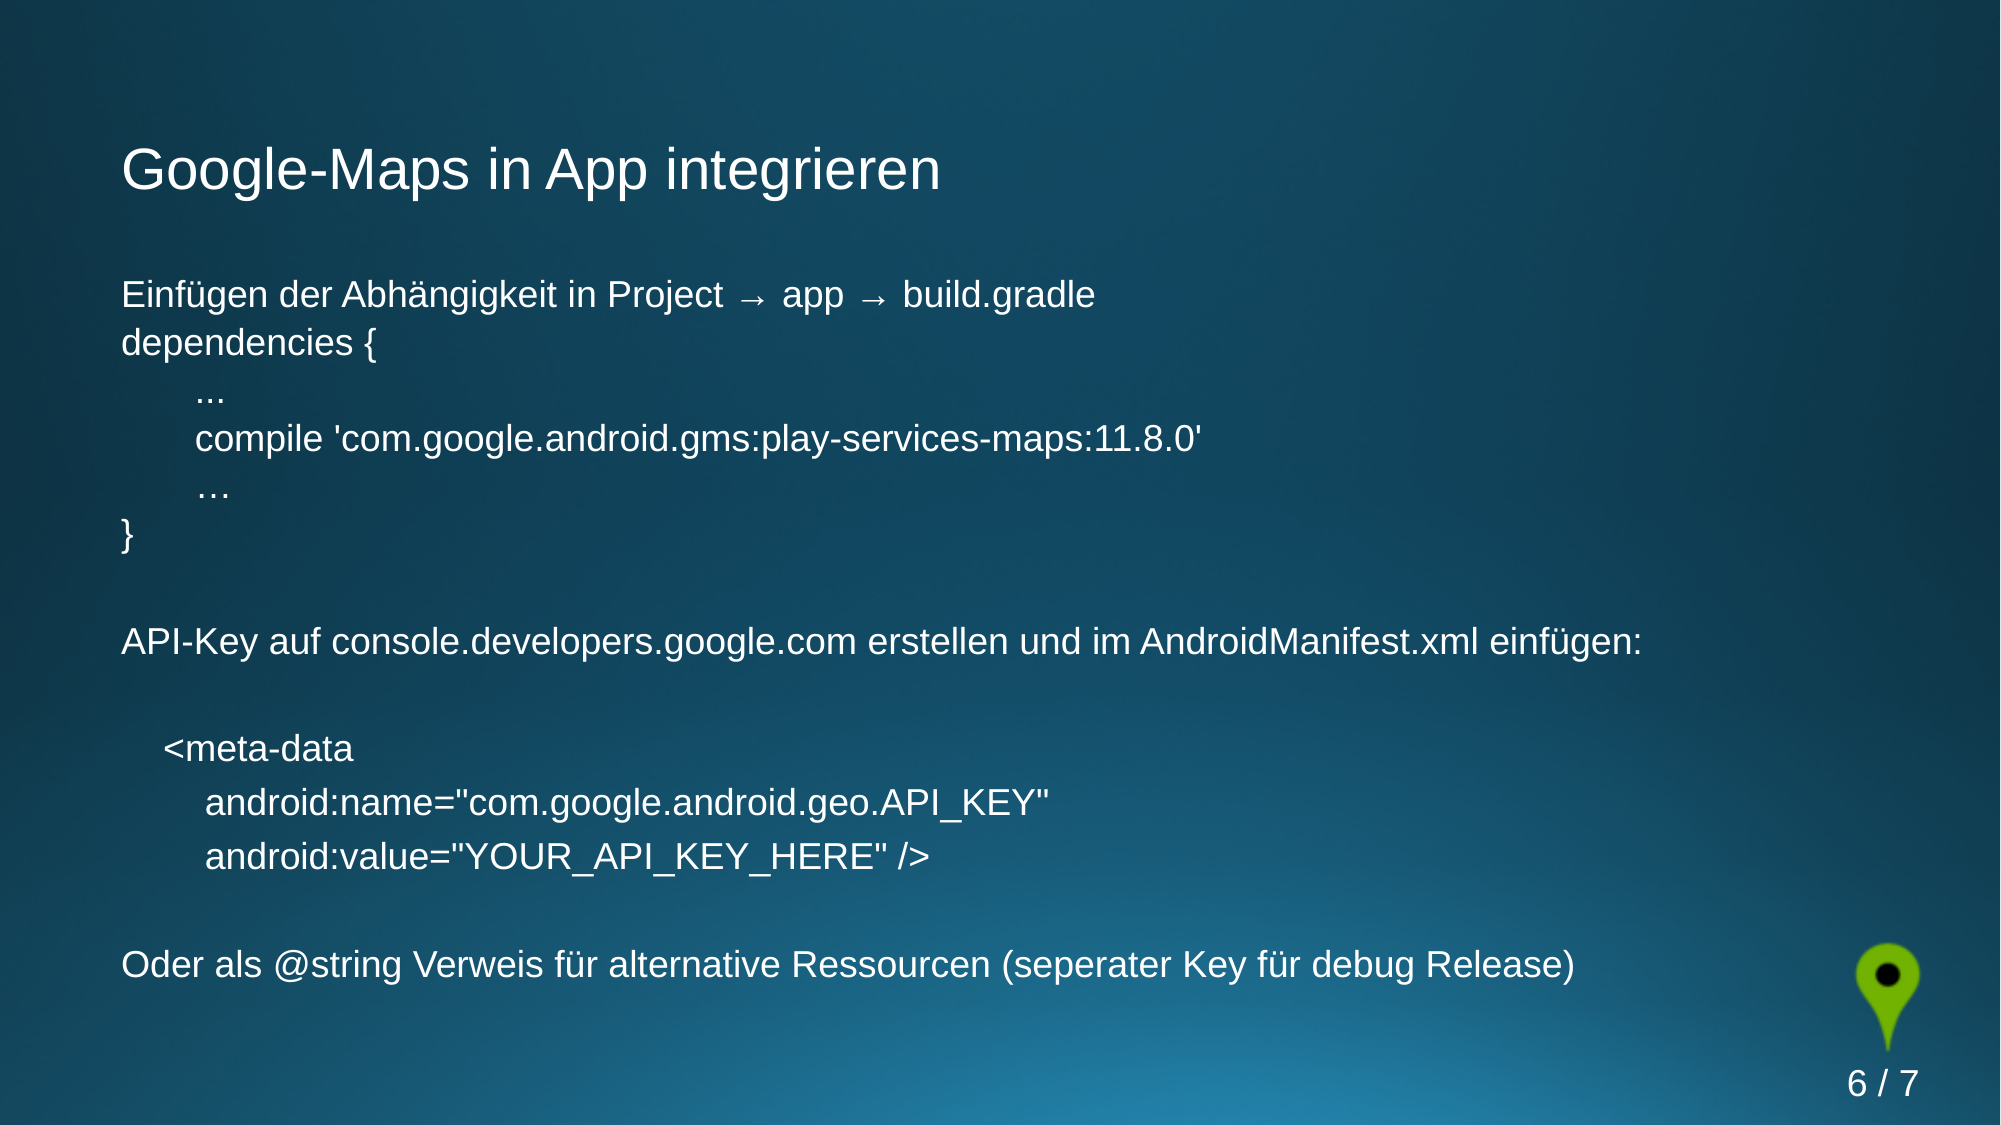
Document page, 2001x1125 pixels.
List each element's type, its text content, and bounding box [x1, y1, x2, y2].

text_box <Foliennummer> / 7 [1832, 1055, 2000, 1125]
picture [0, 0, 2001, 1125]
text_box Google-Maps in App integrieren Einfügen der Abhängigkeit in Project → app → build.gradle dependencies { ... compile 'com.google.android.gms:play-services-maps:11.8.0' … } API-Key auf console.developers.google.com erstellen und im AndroidManifest.xml einfügen: <meta-data android:name="com.google.android.geo.API_KEY" android:value="YOUR_API_KEY_HERE" /> Oder als @string Verweis für alternative Ressourcen (seperater Key für debug Release) [106, 129, 1855, 993]
